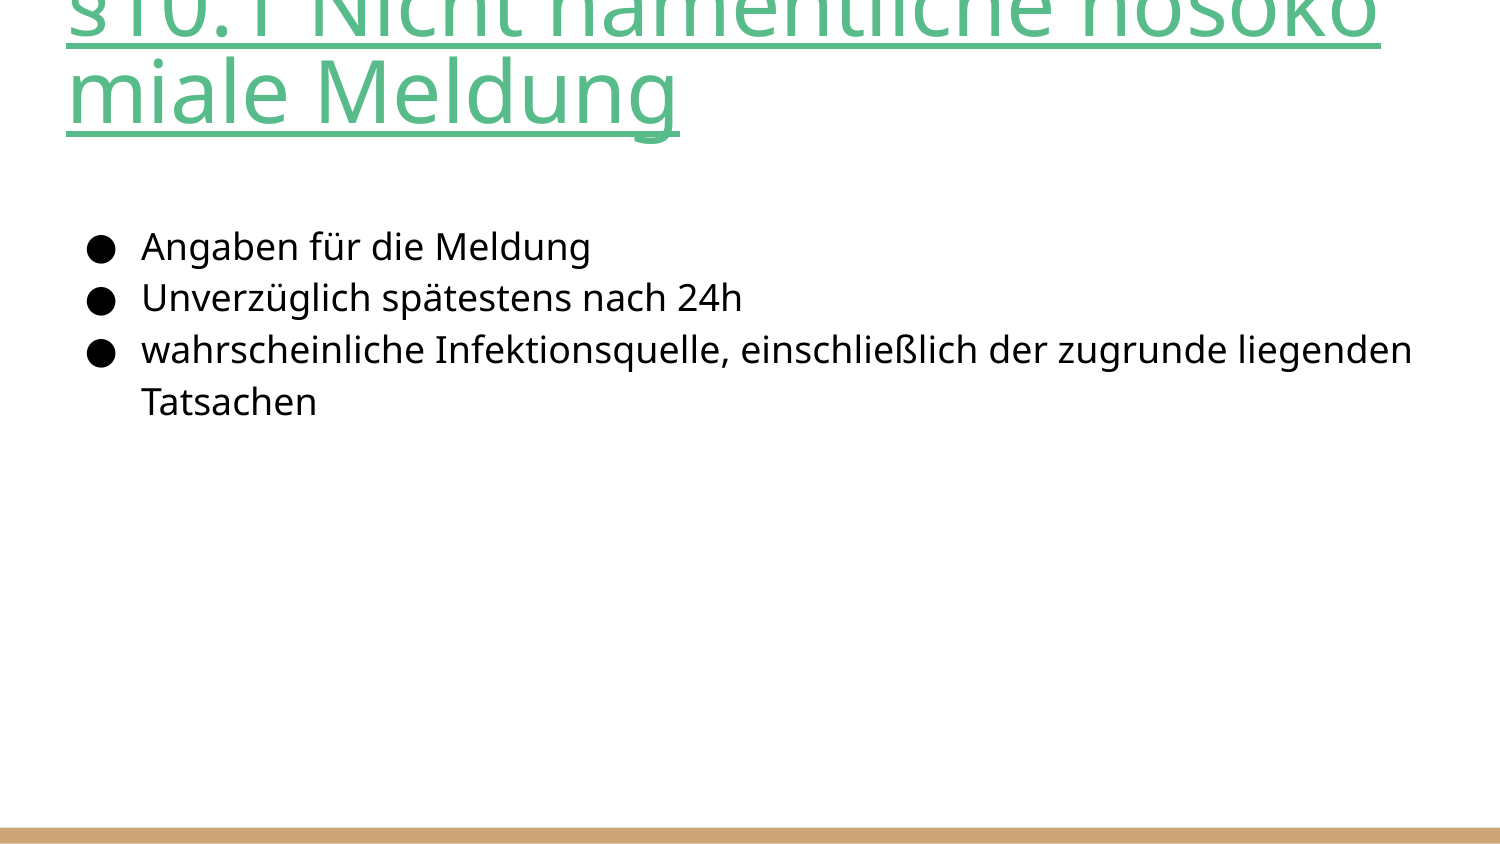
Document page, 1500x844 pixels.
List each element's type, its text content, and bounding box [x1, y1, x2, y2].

title §10.1 Nicht namentliche nosokomiale Meldung [51, 51, 1449, 189]
list Angaben für die Meldung Unverzüglich spätestens nach 24h wahrscheinliche Infektionsquelle, einschließlich der zugrunde liegenden Tatsachen [51, 200, 1449, 752]
